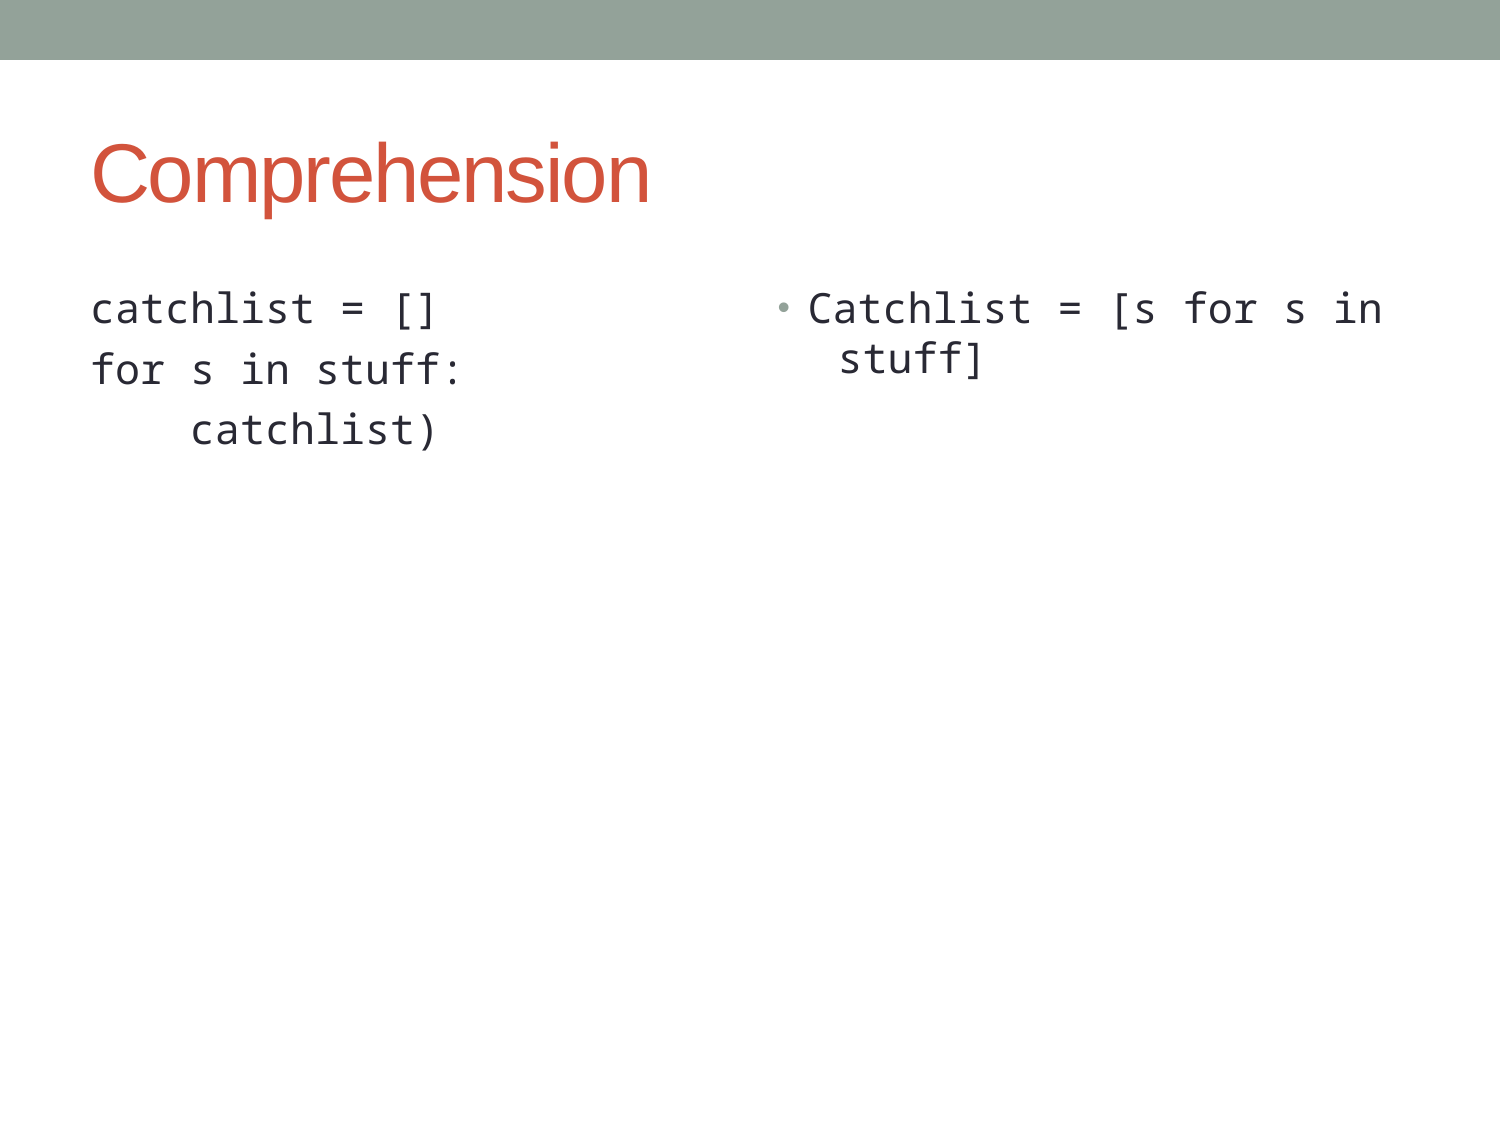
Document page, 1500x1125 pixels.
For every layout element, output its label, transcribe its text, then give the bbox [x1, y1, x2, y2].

list Catchlist = [s for s in stuff] [762, 274, 1426, 1049]
title Comprehension [75, 87, 1426, 251]
list catchlist = [] for s in stuff: catchlist) [75, 274, 738, 1049]
